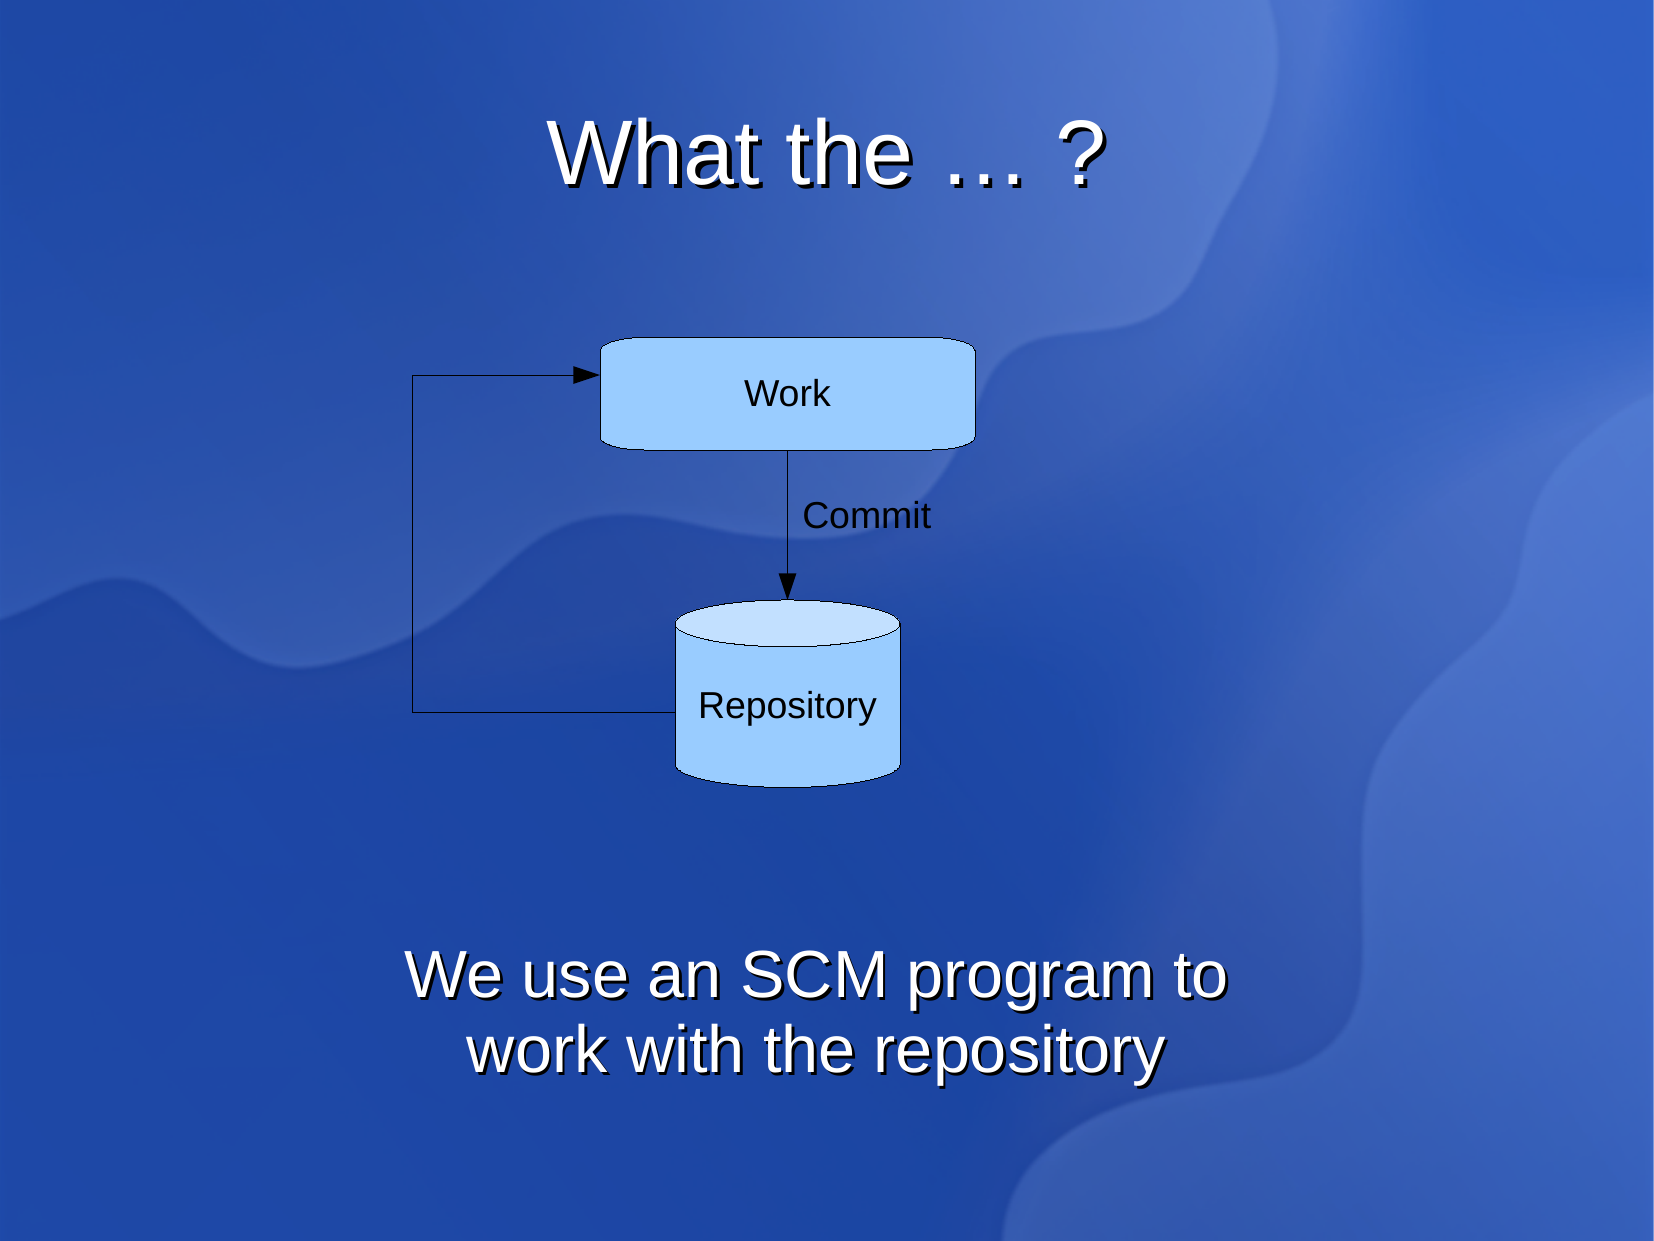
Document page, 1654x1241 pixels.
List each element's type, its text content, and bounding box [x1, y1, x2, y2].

text_box Commit [787, 487, 947, 549]
text_box Repository [675, 624, 901, 788]
text_box Work [600, 337, 976, 451]
text_box We use an SCM program to work with the repository [300, 937, 1264, 1104]
picture [0, 0, 1654, 1241]
title What the … ? [82, 56, 1571, 250]
